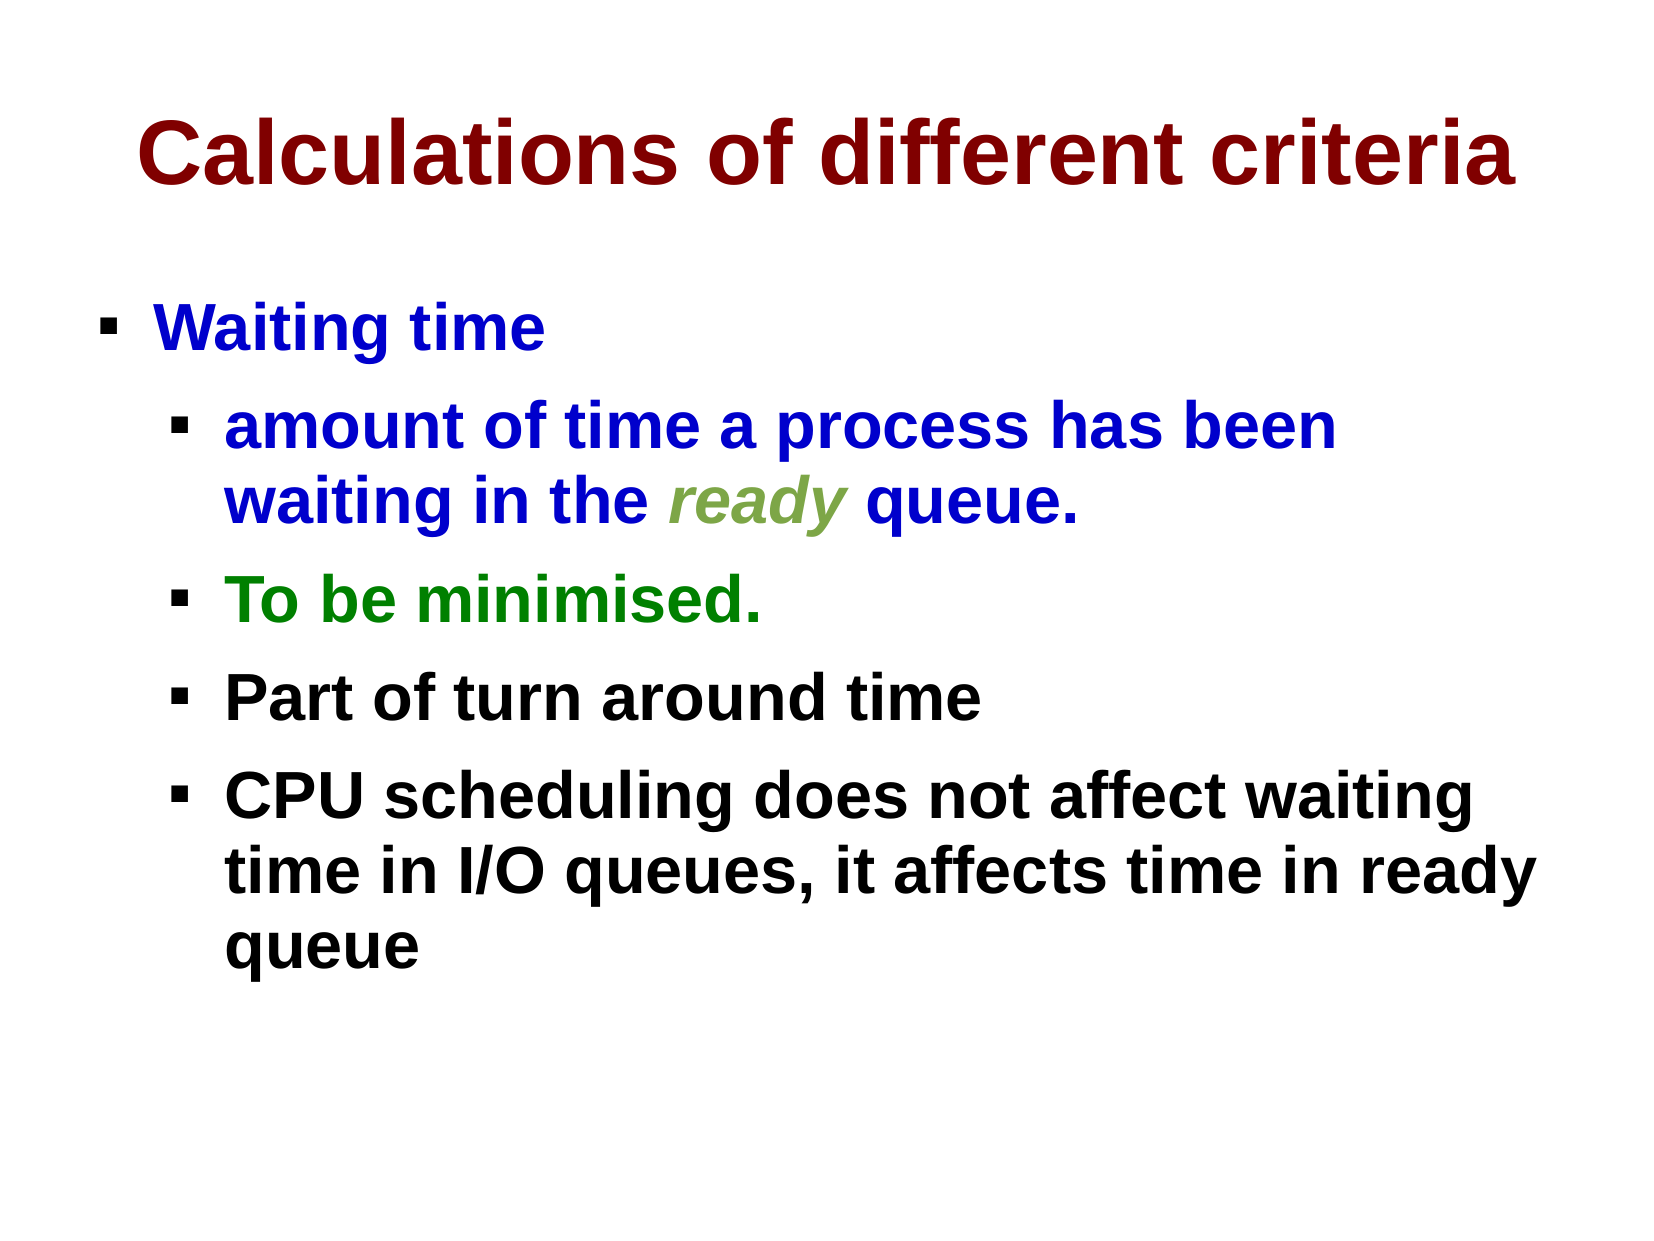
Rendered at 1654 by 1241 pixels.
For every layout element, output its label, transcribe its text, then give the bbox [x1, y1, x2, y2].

list Waiting time amount of time a process has been waiting in the ready queue. To be minimised. Part of turn around time CPU scheduling does not affect waiting time in I/O queues, it affects time in ready queue [82, 290, 1571, 1010]
title Calculations of different criteria [82, 49, 1571, 257]
